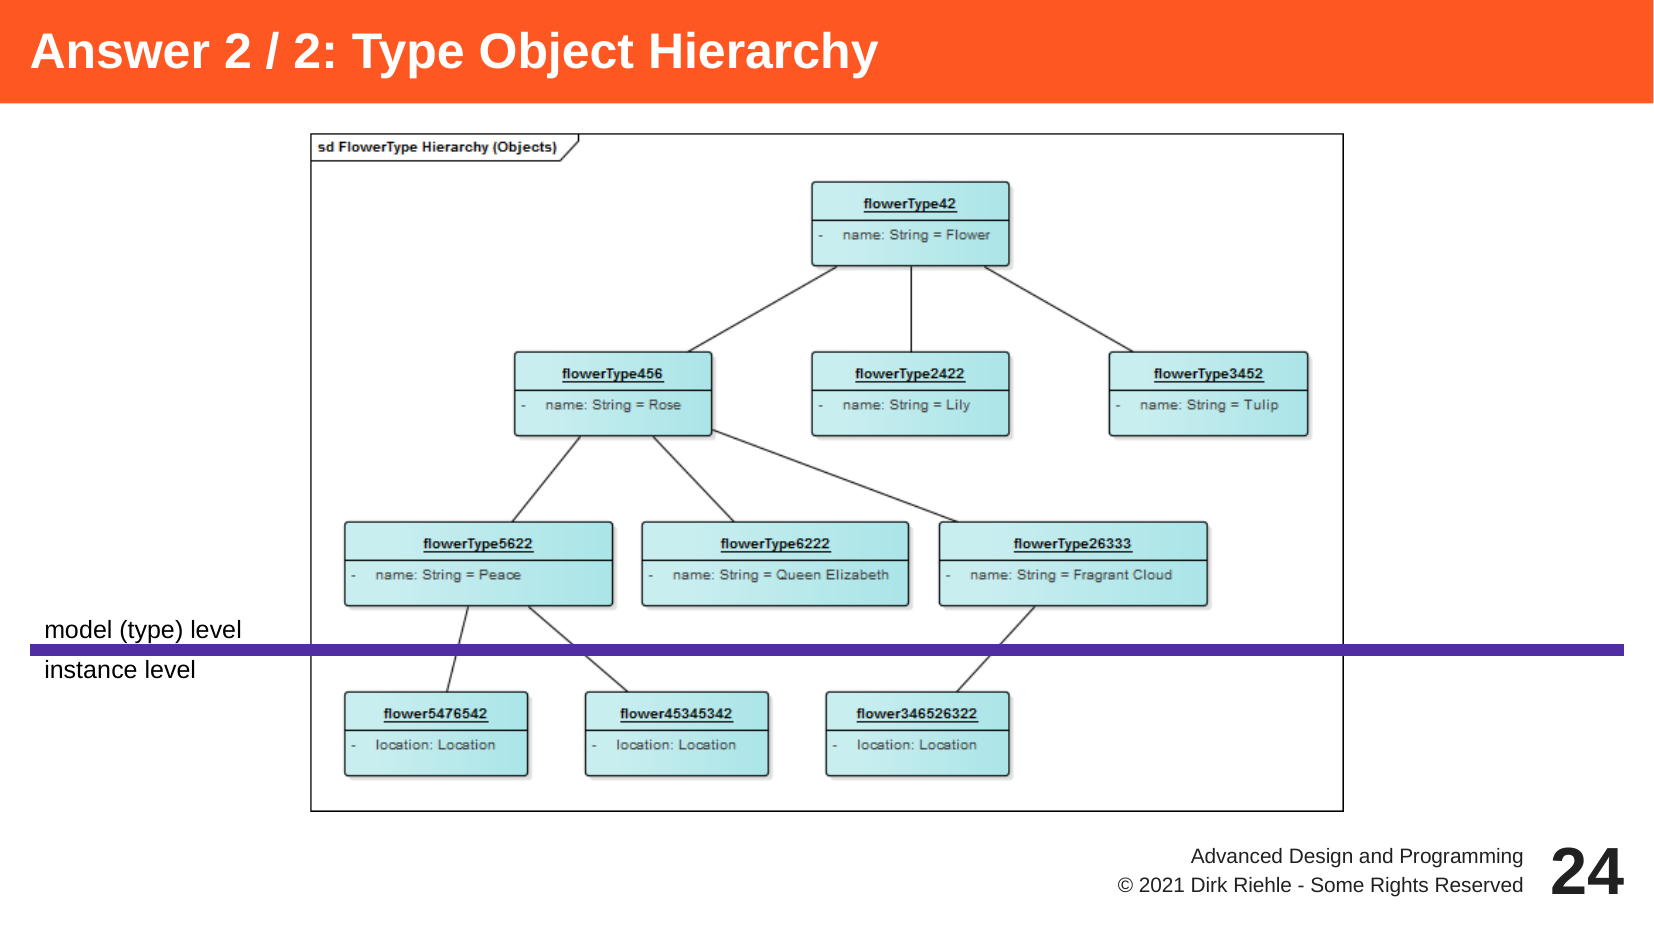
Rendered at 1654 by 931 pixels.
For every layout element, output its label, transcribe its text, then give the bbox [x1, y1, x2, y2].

picture [309, 132, 1344, 644]
picture [309, 656, 1344, 813]
title Answer 2 / 2: Type Object Hierarchy [0, 0, 1654, 104]
